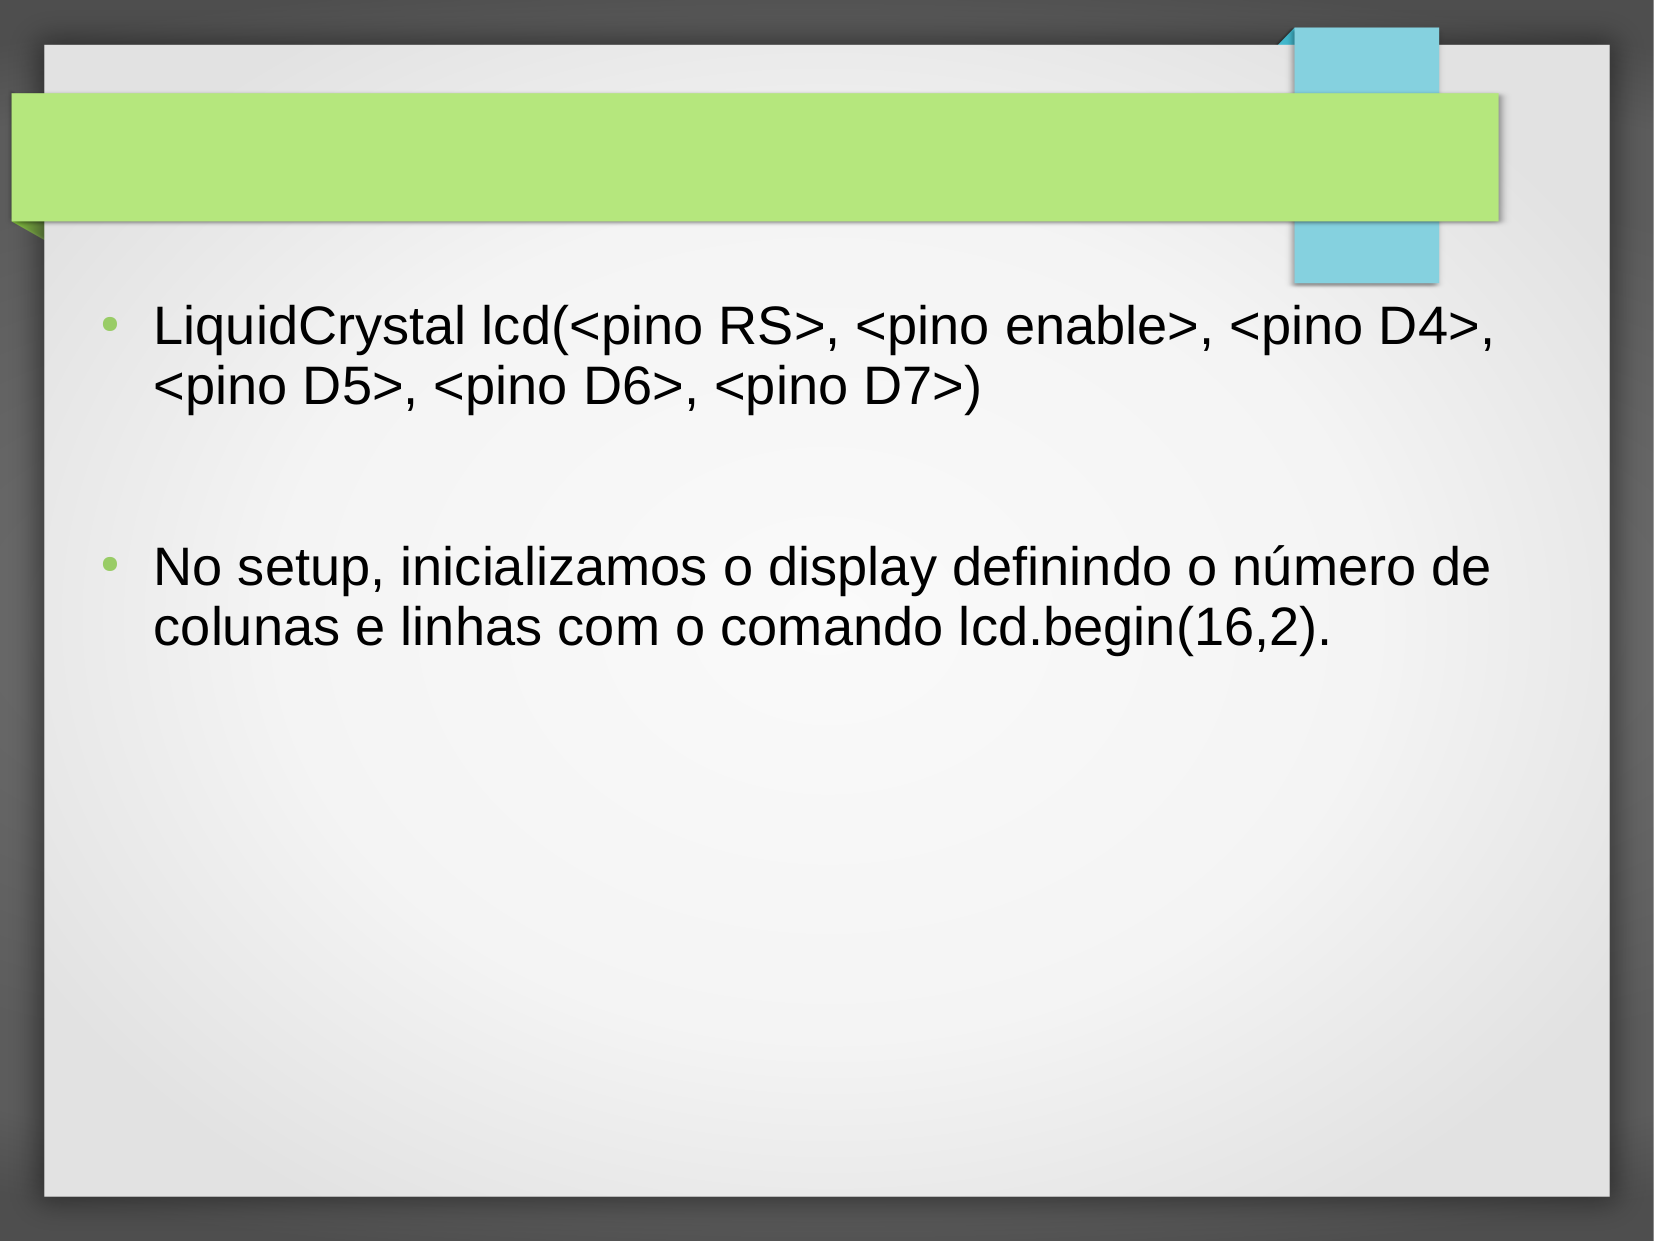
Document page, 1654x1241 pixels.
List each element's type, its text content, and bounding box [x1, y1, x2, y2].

list LiquidCrystal lcd(<pino RS>, <pino enable>, <pino D4>, <pino D5>, <pino D6>, <pino D7>) No setup, inicializamos o display definindo o número de colunas e linhas com o comando lcd.begin(16,2). [82, 295, 1571, 1015]
picture [0, 0, 1654, 1241]
